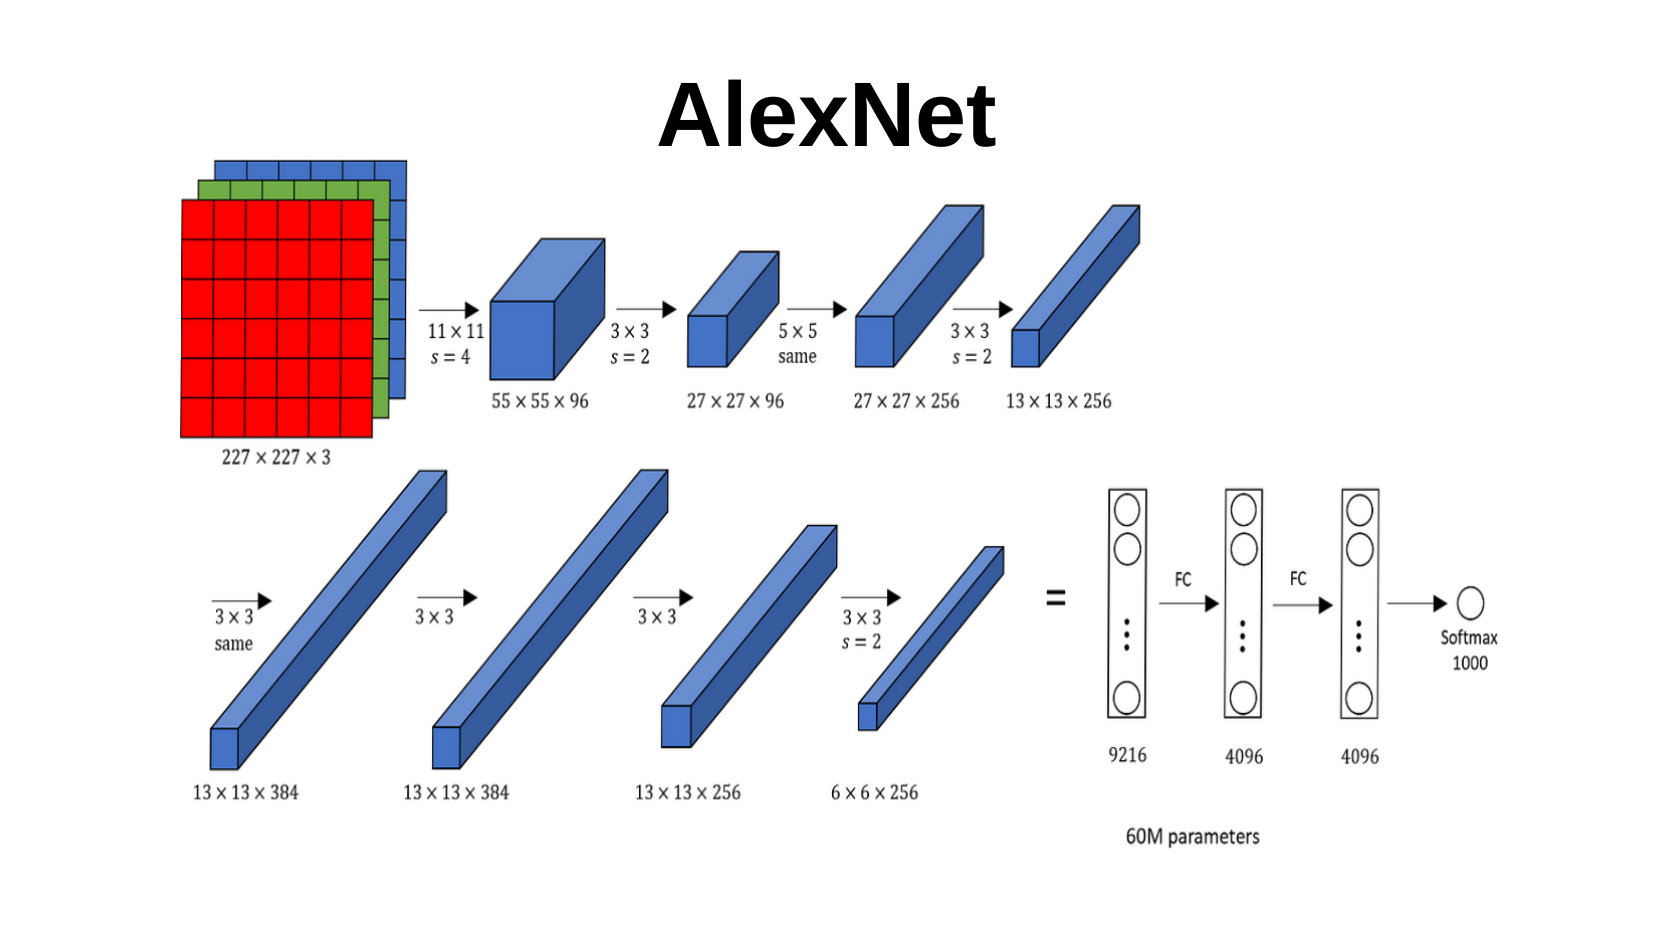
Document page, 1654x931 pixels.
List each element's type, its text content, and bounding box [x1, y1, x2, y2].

picture [177, 159, 1512, 916]
title AlexNet [82, 37, 1571, 193]
